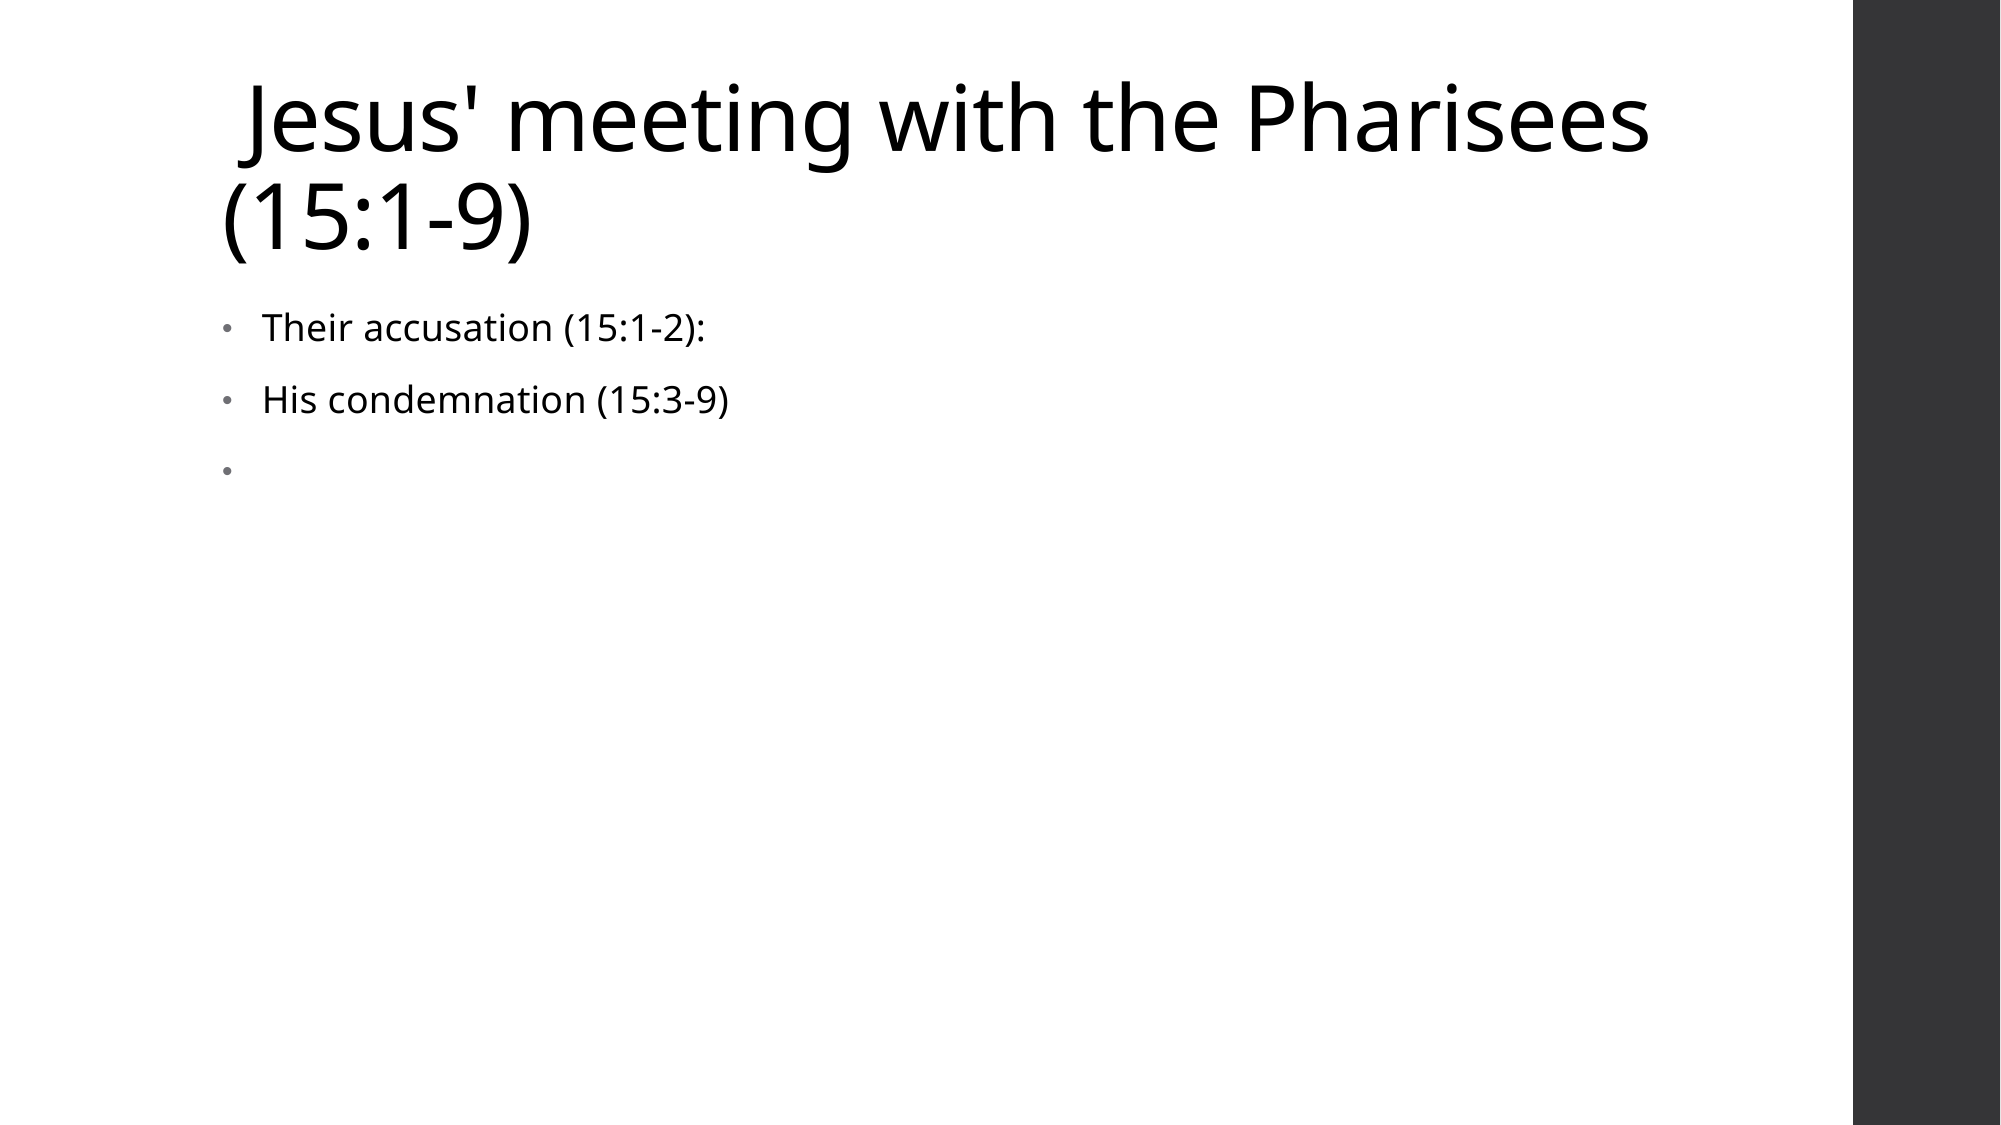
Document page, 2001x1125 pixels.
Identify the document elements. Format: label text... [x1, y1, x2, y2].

title Jesus' meeting with the Pharisees (15:1-9) [206, 60, 1797, 278]
list Their accusation (15:1-2): His condemnation (15:3-9) [206, 299, 1617, 1014]
